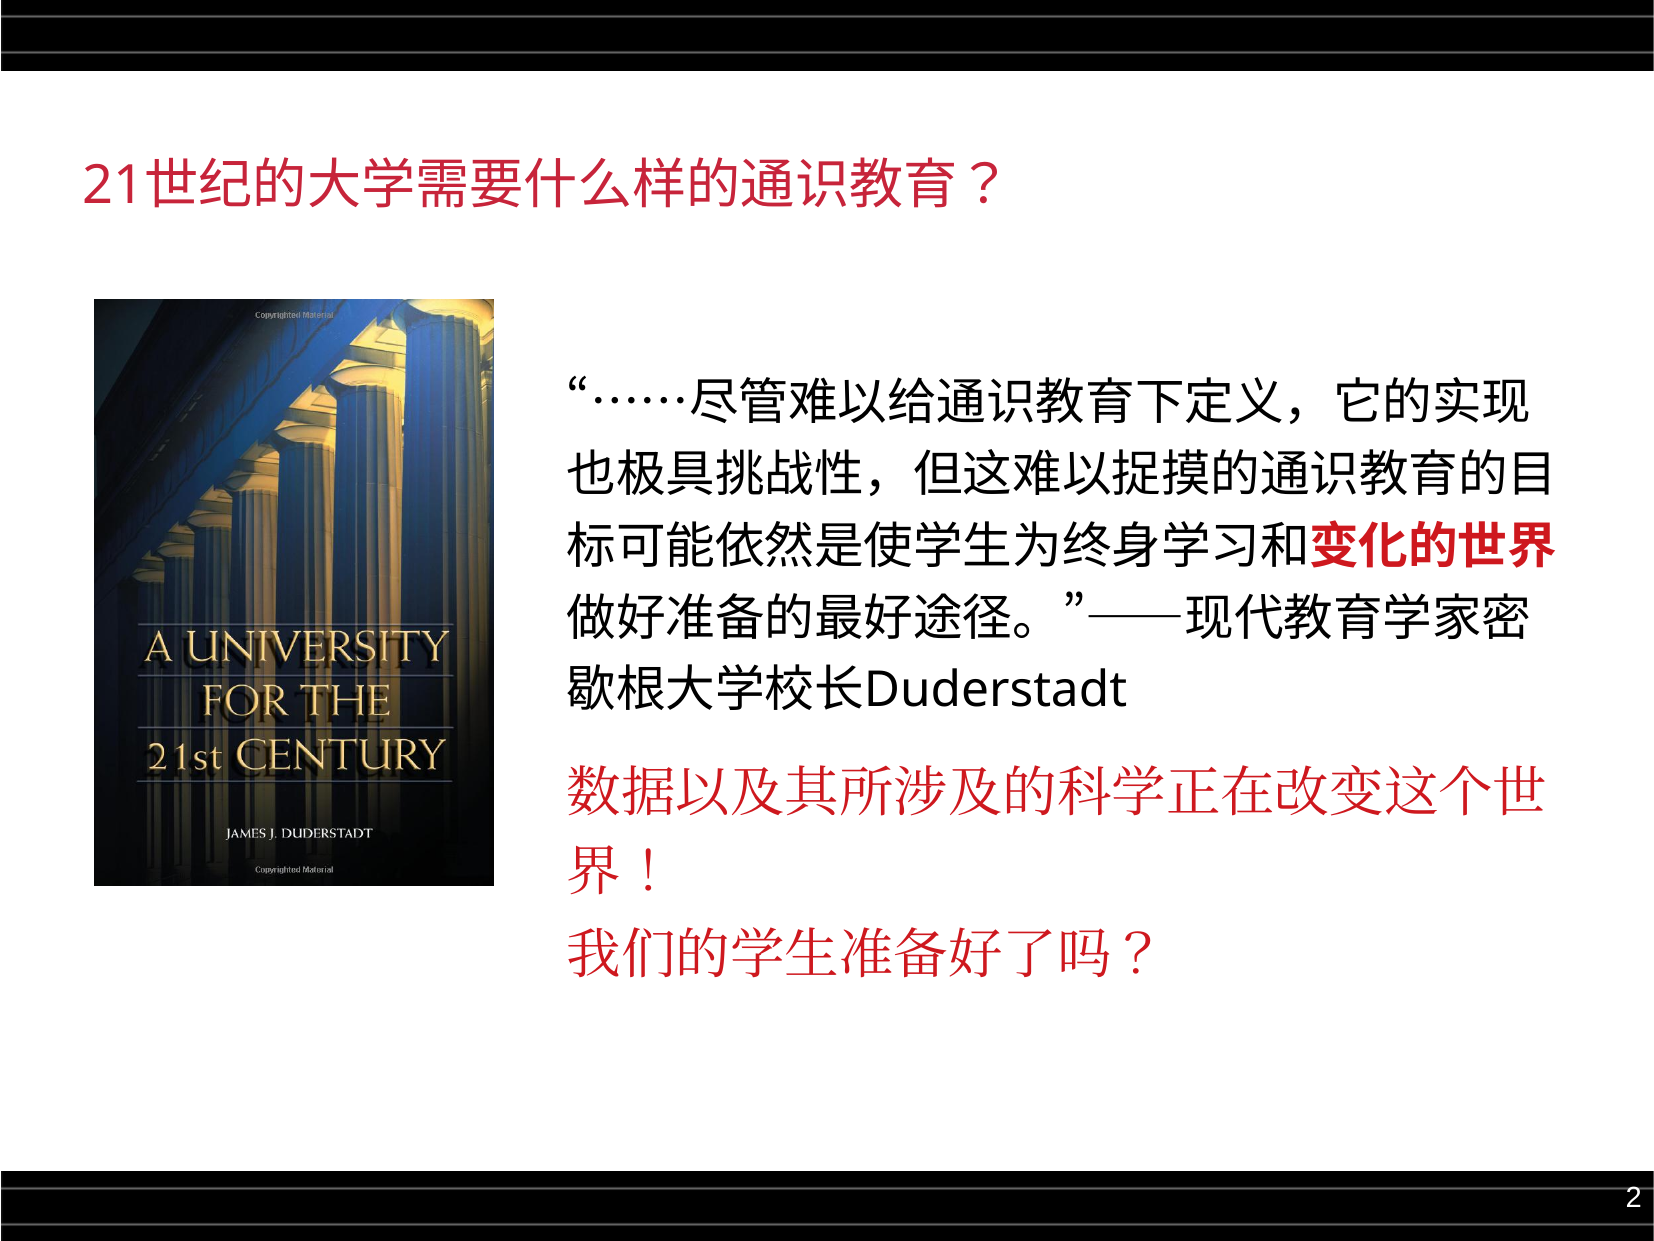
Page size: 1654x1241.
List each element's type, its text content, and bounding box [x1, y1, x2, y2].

picture [1, 0, 1654, 71]
picture [94, 299, 494, 886]
picture [1, 1171, 1654, 1241]
title 21世纪的大学需要什么样的通识教育？ [82, 76, 1571, 284]
list “……尽管难以给通识教育下定义，它的实现也极具挑战性，但这难以捉摸的通识教育的目标可能依然是使学生为终身学习和变化的世界做好准备的最好途径。”——现代教育学家密歇根大学校长Duderstadt 数据以及其所涉及的科学正在改变这个世界！ 我们的学生准备好了吗？ [566, 362, 1572, 1008]
